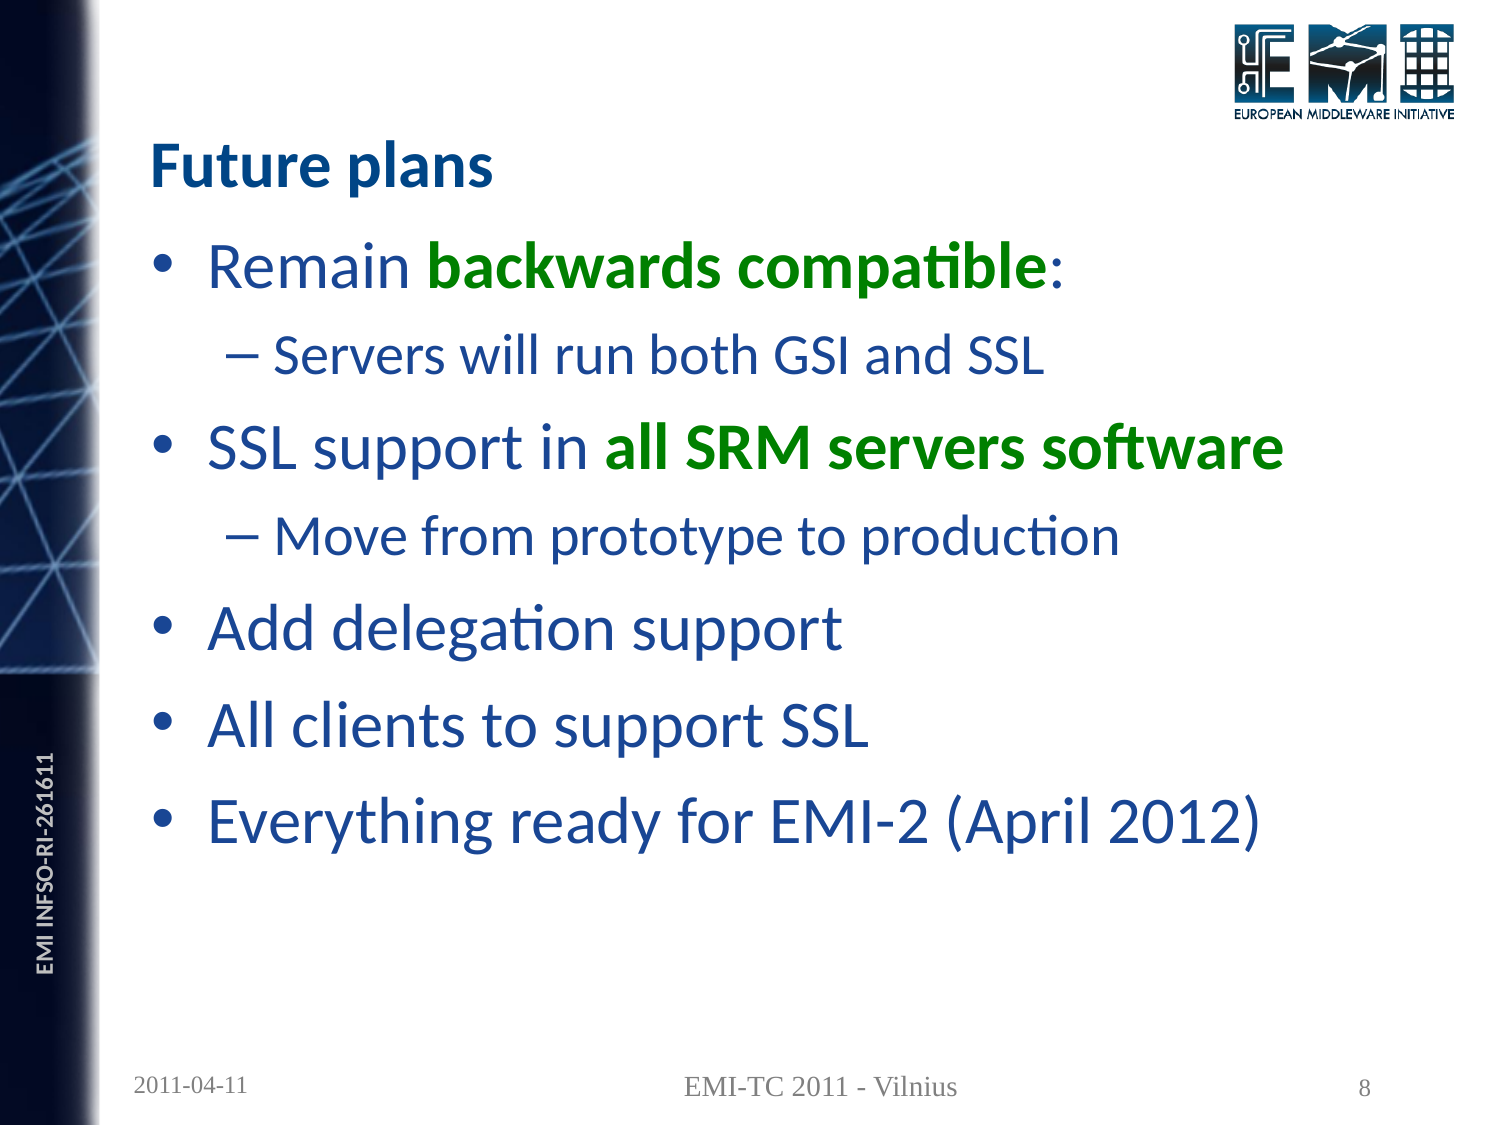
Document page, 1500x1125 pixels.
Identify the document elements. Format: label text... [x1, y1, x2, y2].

picture [1185, 8, 1500, 115]
list Remain backwards compatible: Servers will run both GSI and SSL SSL support in all SRM servers software Move from prototype to production Add delegation support All clients to support SSL Everything ready for EMI-2 (April 2012) [151, 221, 1388, 1063]
picture [0, 0, 111, 1125]
title Future plans [150, 115, 1500, 207]
